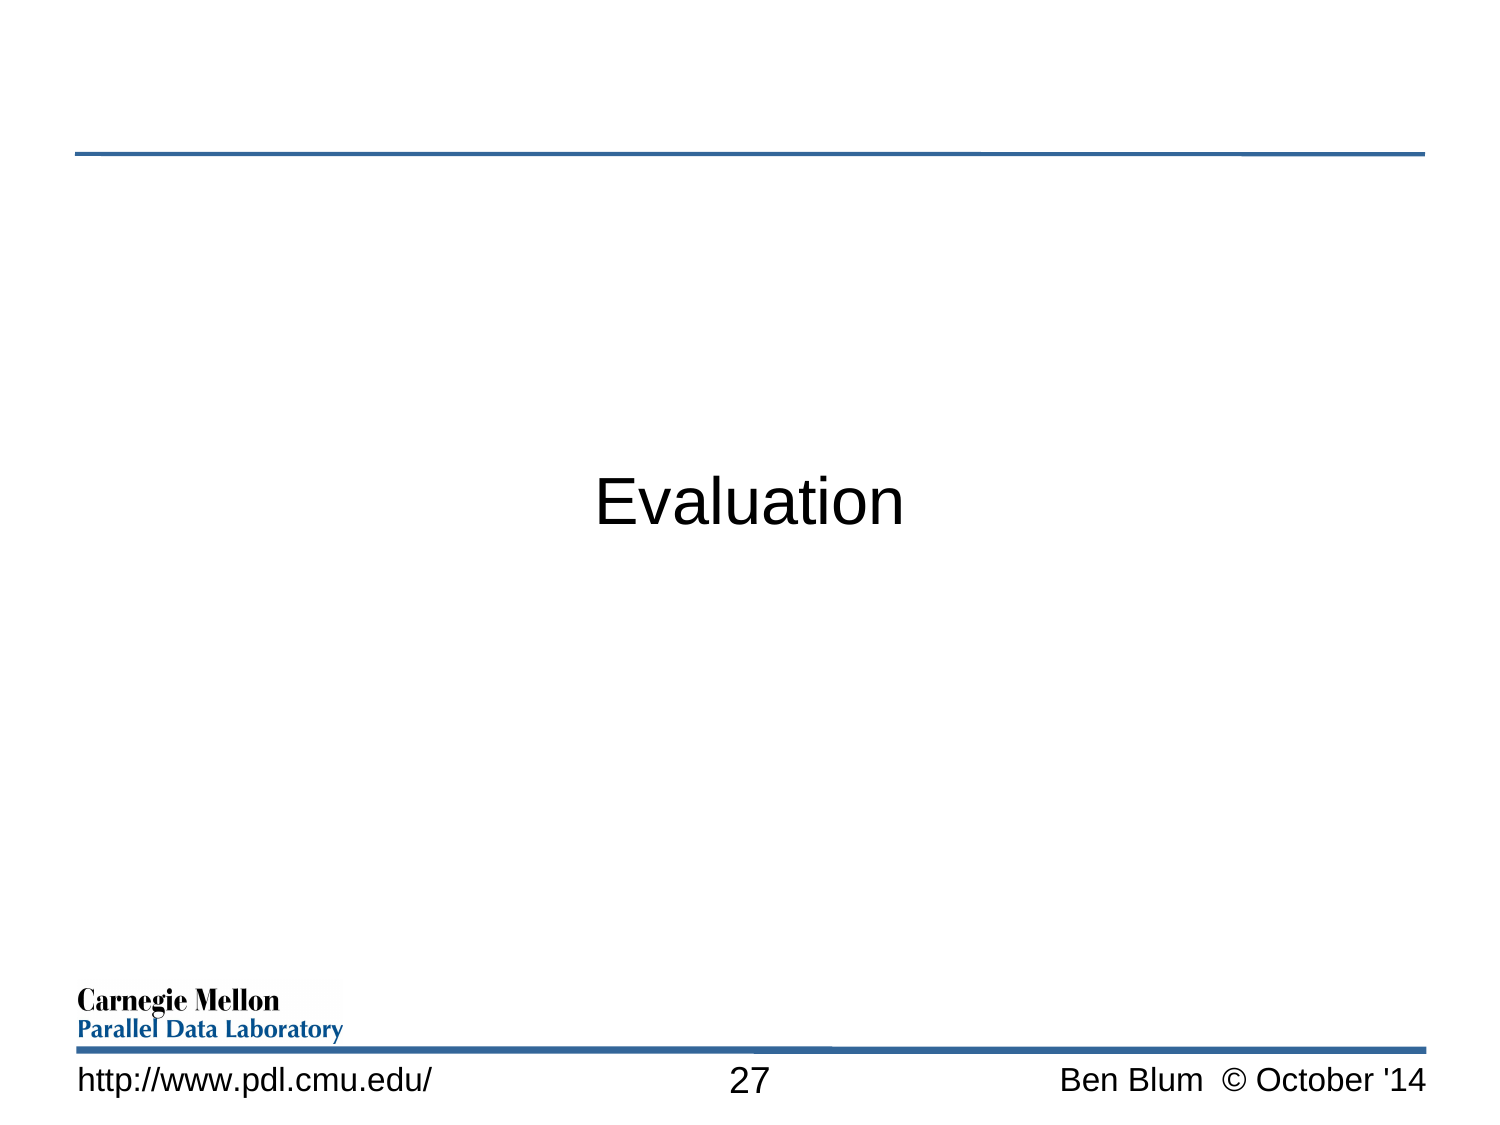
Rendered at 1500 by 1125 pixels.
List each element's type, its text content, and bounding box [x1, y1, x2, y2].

subtitle Evaluation [112, 50, 1388, 946]
picture [77, 979, 343, 1044]
